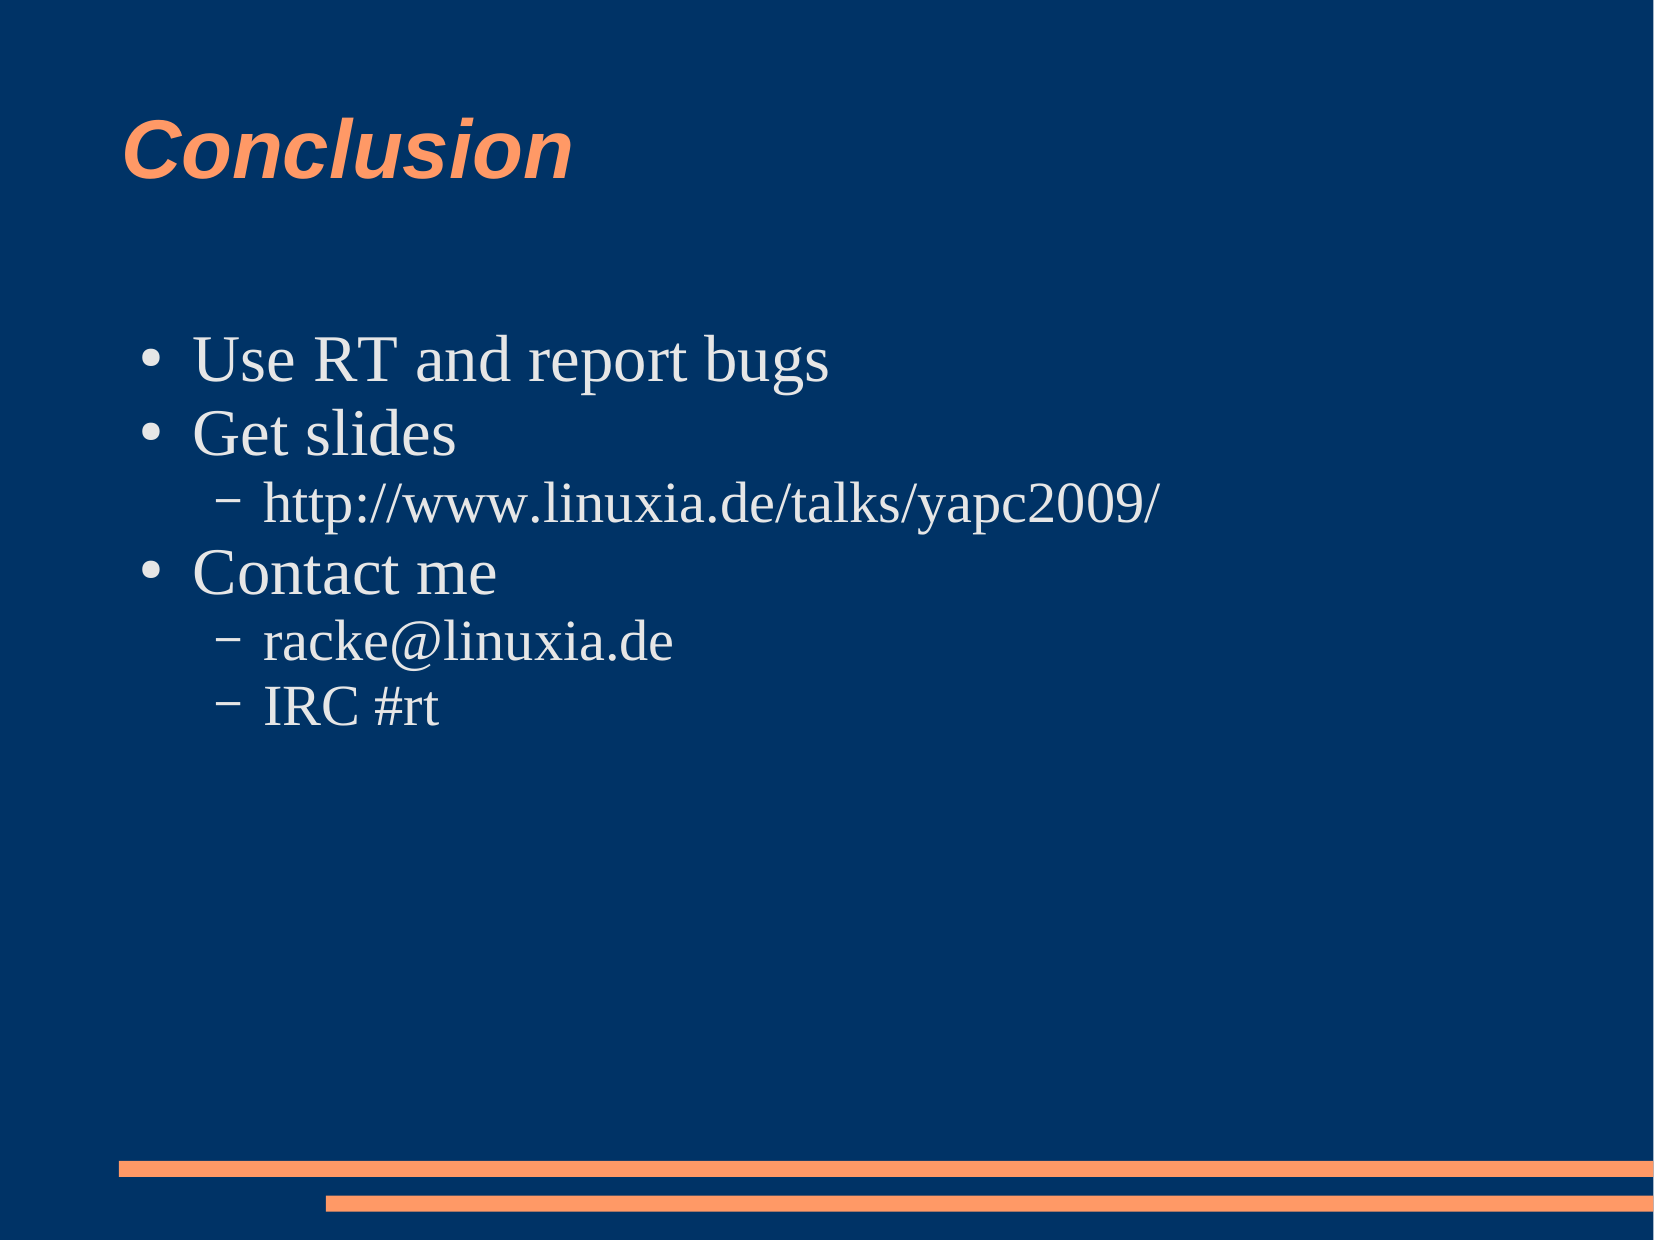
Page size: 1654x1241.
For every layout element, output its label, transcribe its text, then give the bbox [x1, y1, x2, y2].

list Use RT and report bugs Get slides http://www.linuxia.de/talks/yapc2009/ Contact me racke@linuxia.de IRC #rt [121, 322, 1561, 1118]
title Conclusion [121, 46, 1534, 254]
